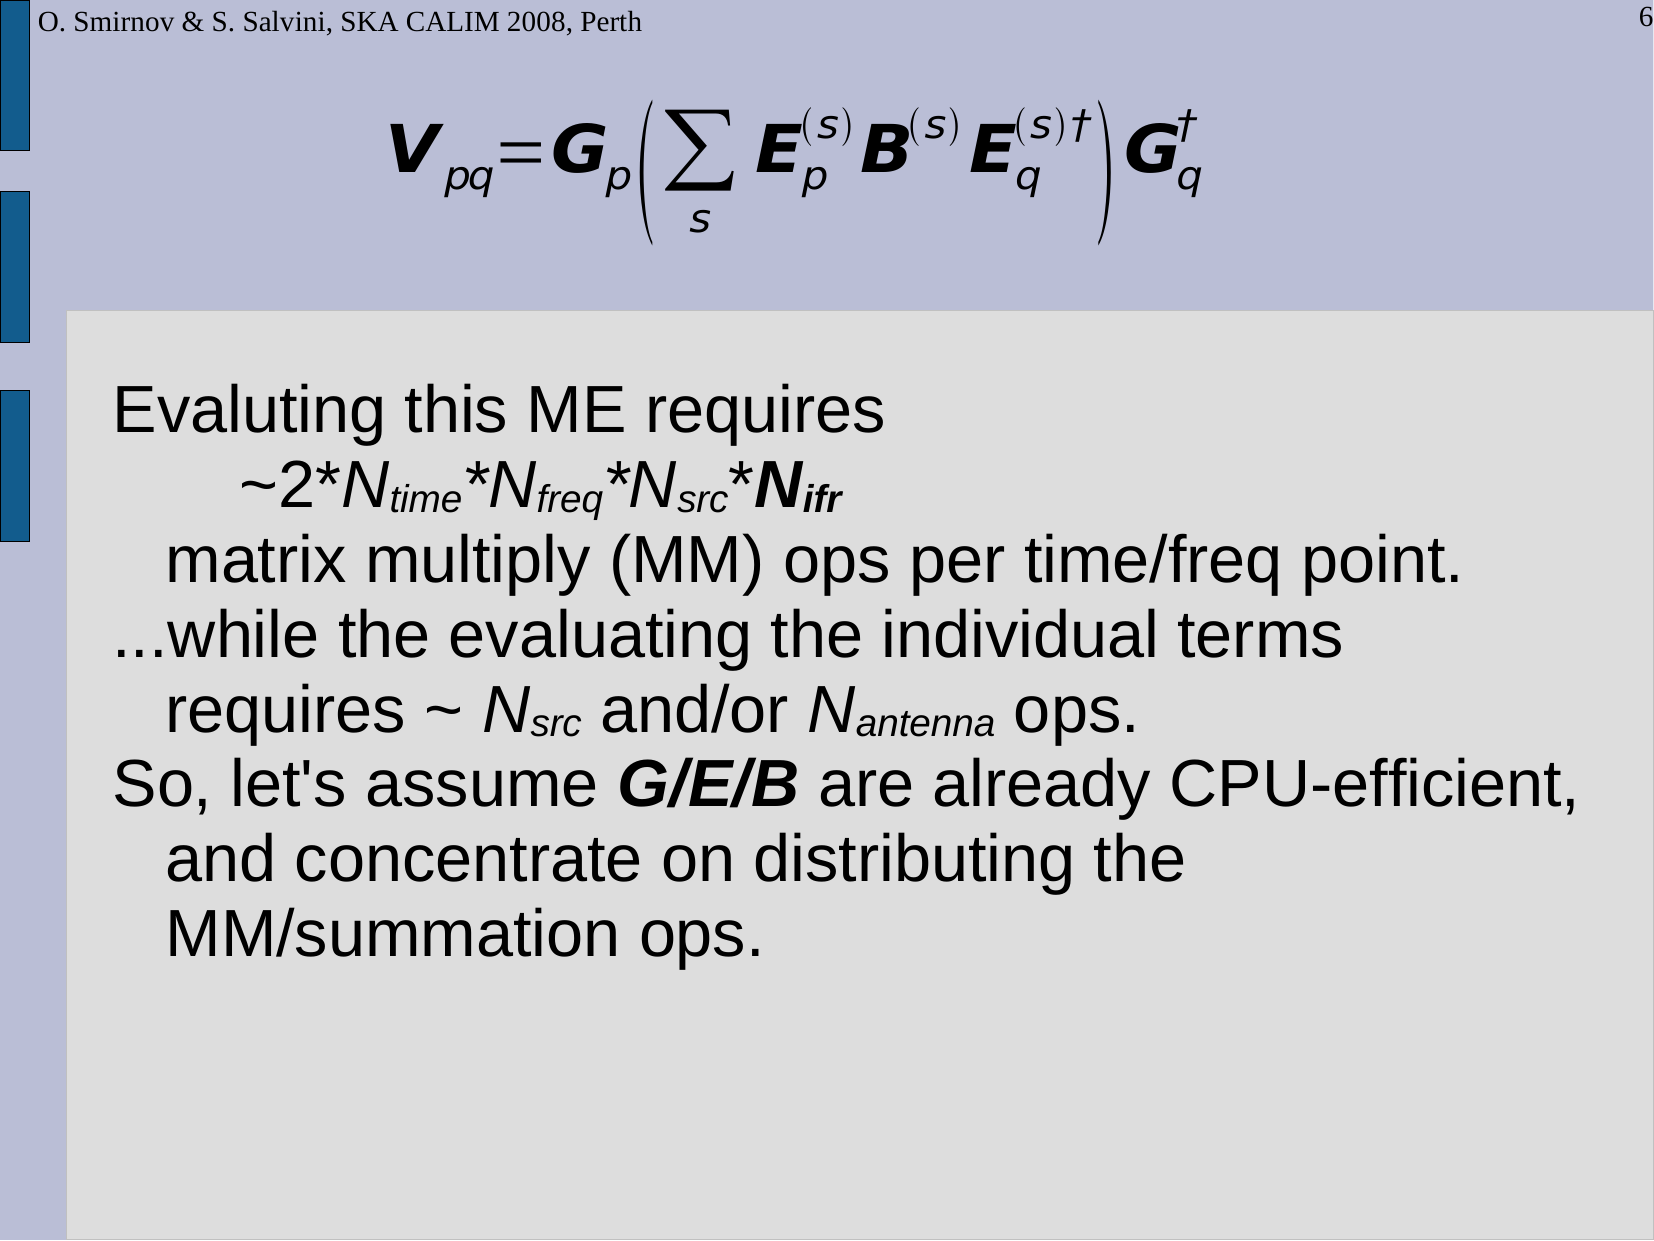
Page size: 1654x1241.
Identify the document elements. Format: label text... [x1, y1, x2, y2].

chart [378, 96, 1206, 249]
list Evaluting this ME requires ~2*Ntime*Nfreq*Nsrc*Nifr matrix multiply (MM) ops per time/freq point. ...while the evaluating the individual terms requires ~ Nsrc and/or Nantenna ops. So, let's assume G/E/B are already CPU-efficient, and concentrate on distributing the MM/summation ops. [94, 372, 1592, 1107]
